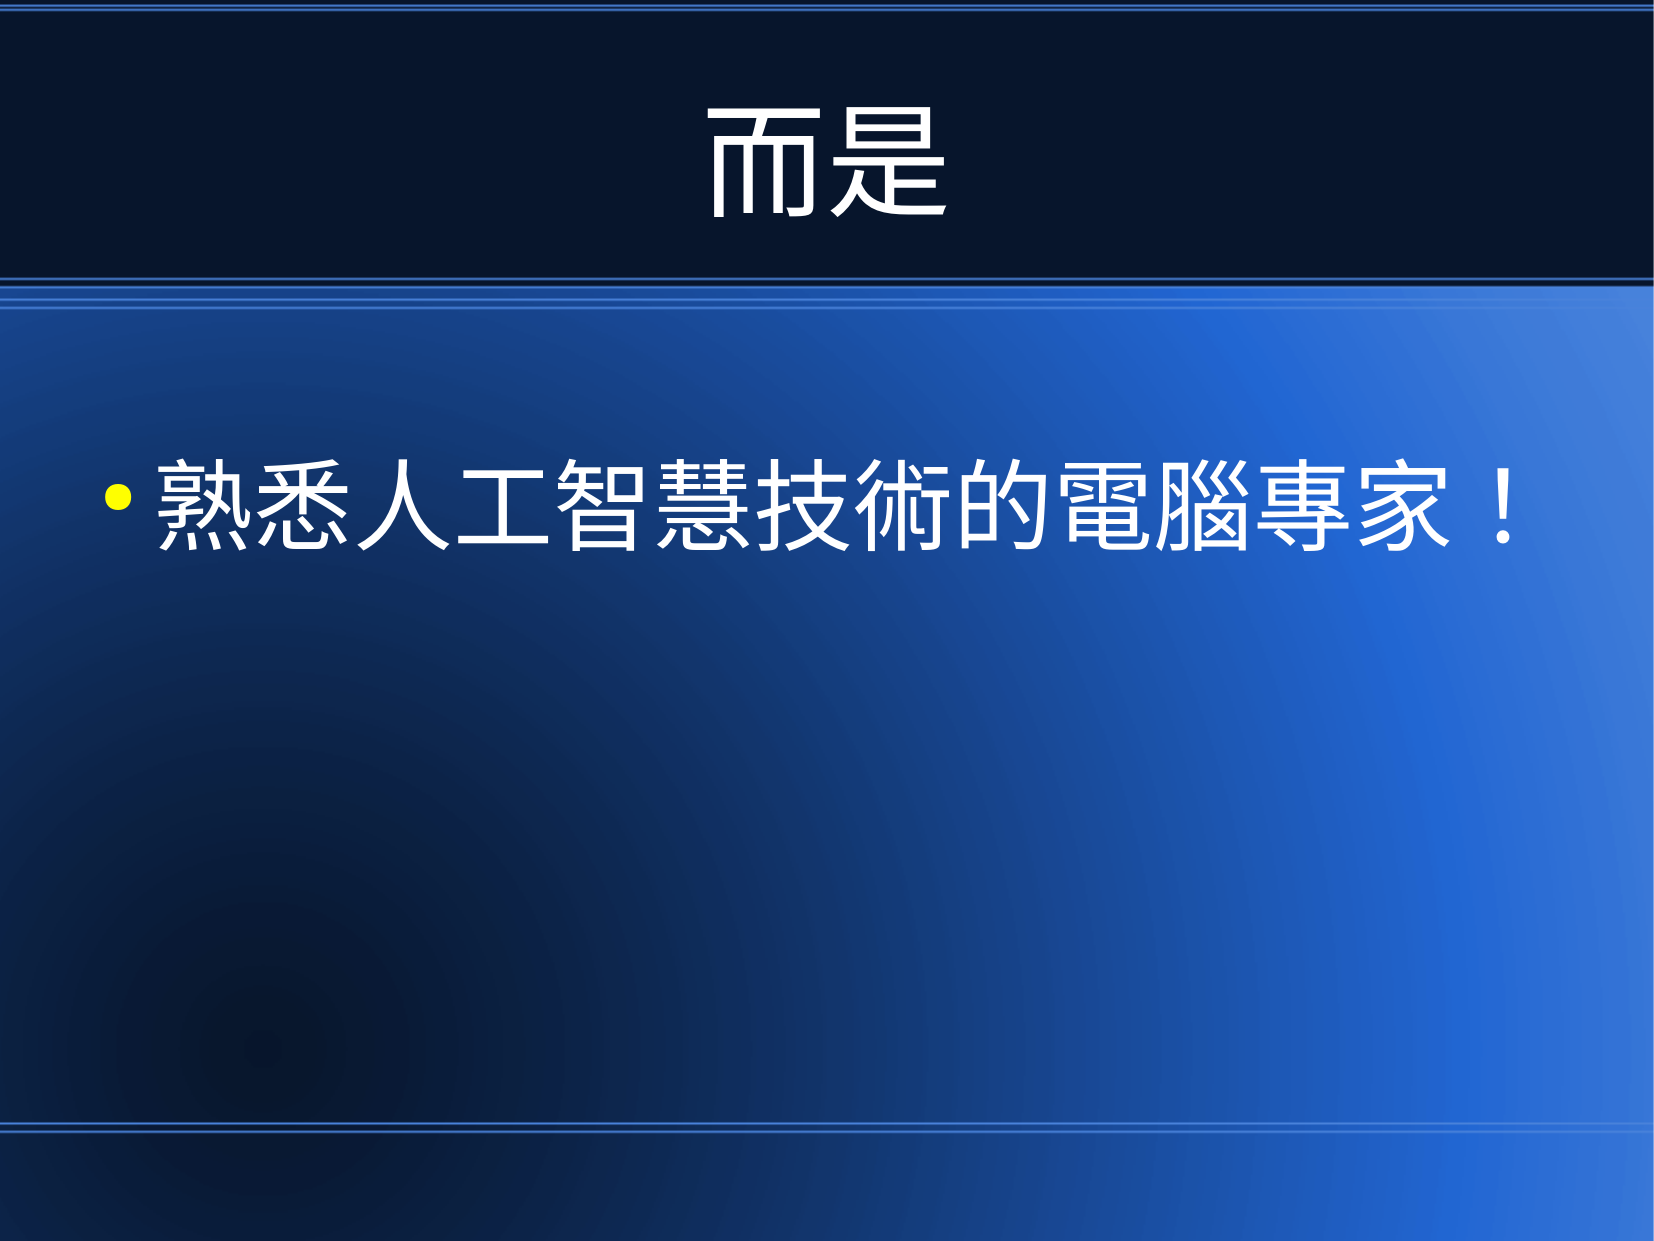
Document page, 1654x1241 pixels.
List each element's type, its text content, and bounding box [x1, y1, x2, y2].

list 熟悉人工智慧技術的電腦專家！ [82, 355, 1571, 1241]
title 而是 [82, 49, 1571, 257]
picture [0, 0, 1654, 1241]
